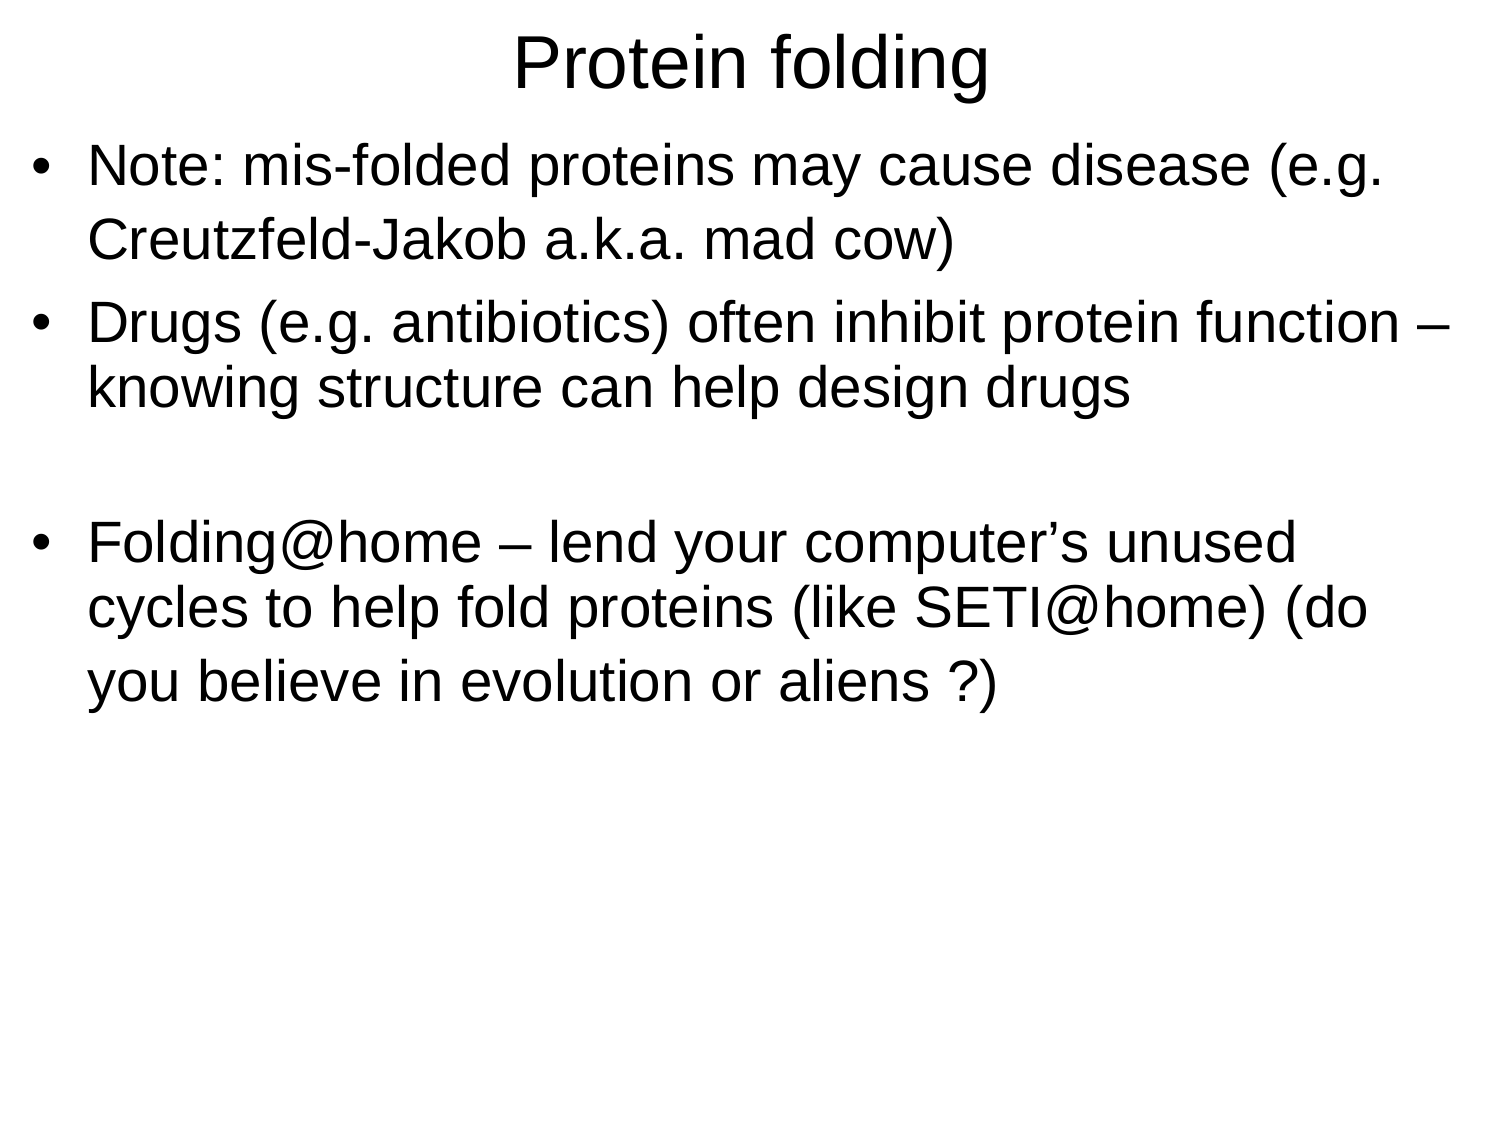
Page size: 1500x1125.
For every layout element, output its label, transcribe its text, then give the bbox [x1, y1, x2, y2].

list Note: mis-folded proteins may cause disease (e.g. Creutzfeld-Jakob a.k.a. mad cow)‏ Drugs (e.g. antibiotics) often inhibit protein function – knowing structure can help design drugs Folding@home – lend your computer’s unused cycles to help fold proteins (like SETI@home) (do you believe in evolution or aliens ?)‏ [16, 124, 1485, 1087]
title Protein folding [19, 2, 1485, 123]
